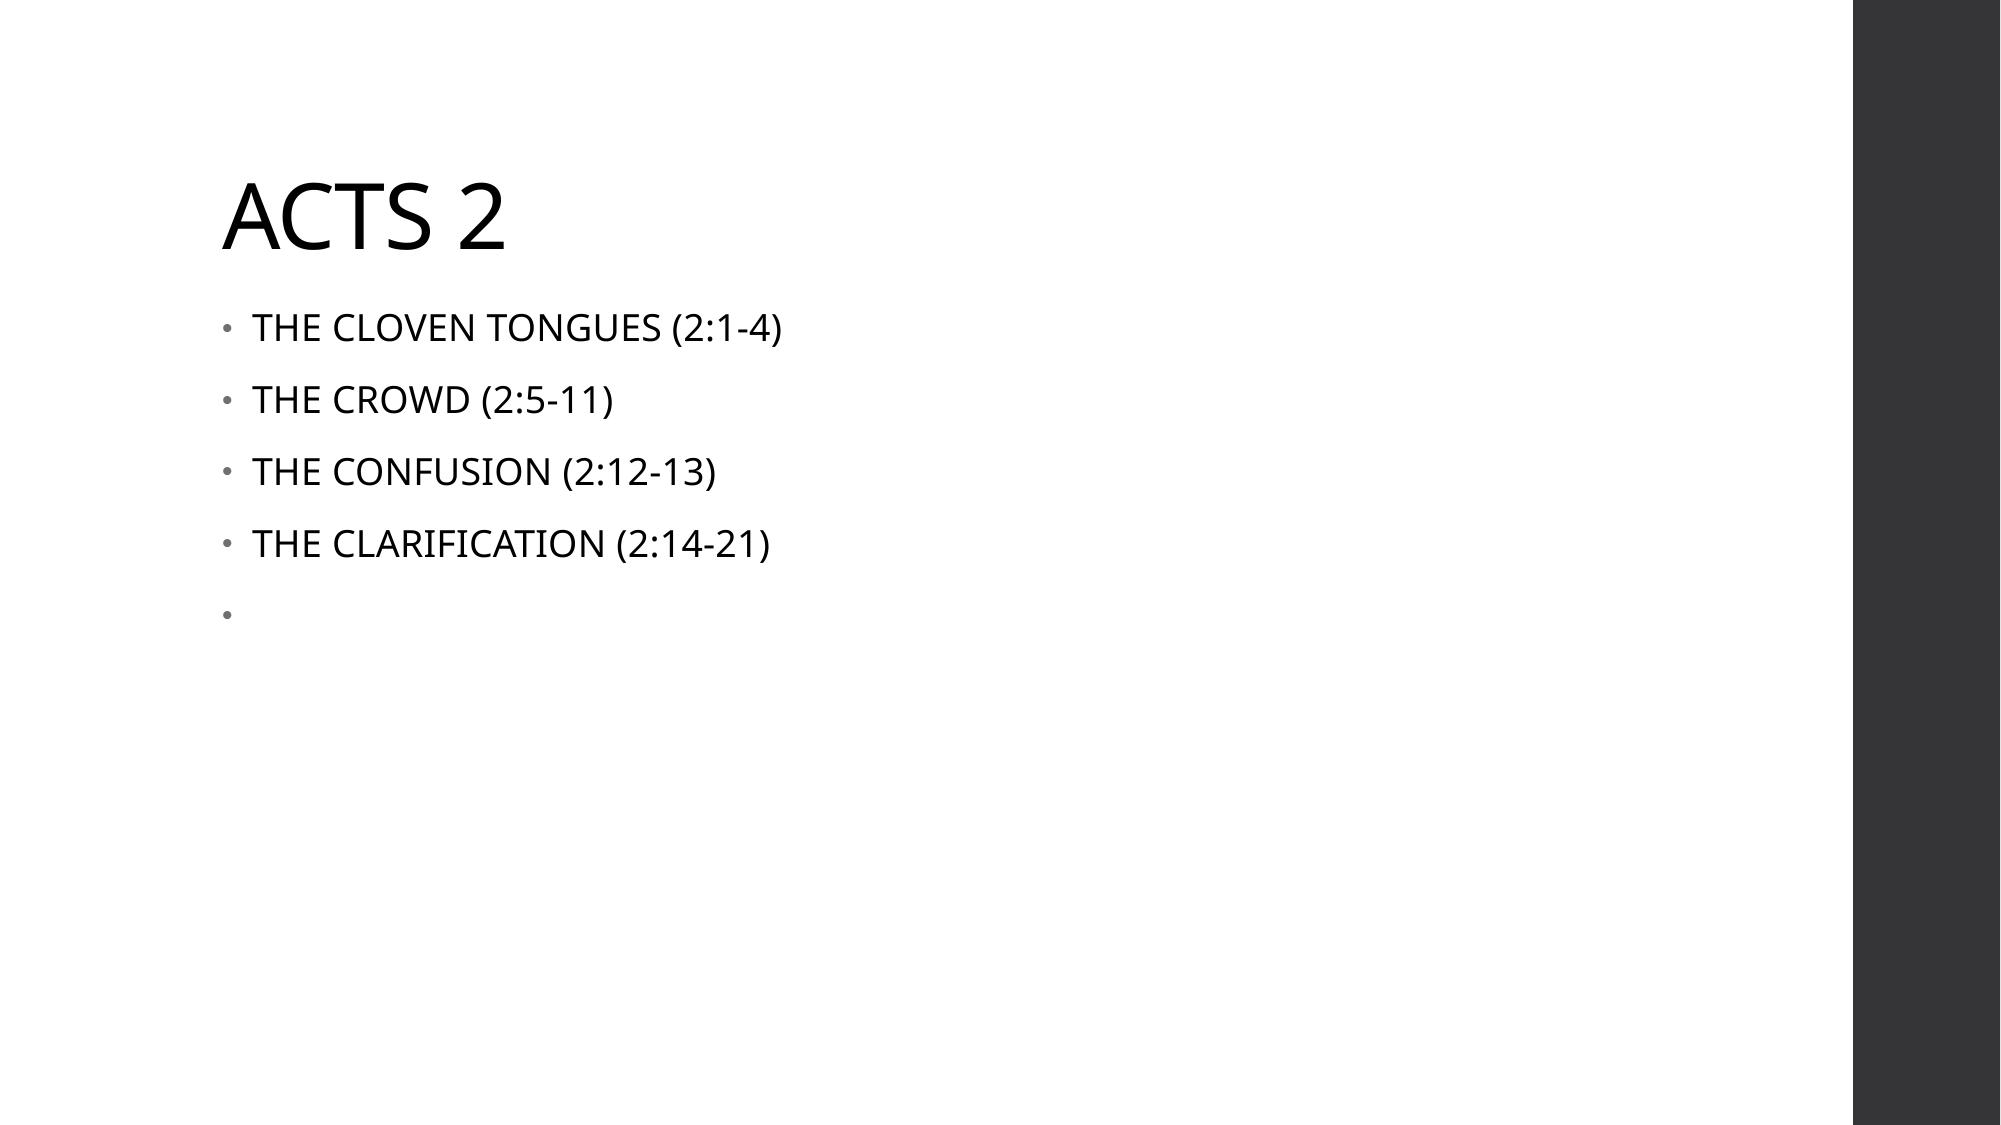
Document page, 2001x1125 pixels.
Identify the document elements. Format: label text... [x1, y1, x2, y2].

list THE CLOVEN TONGUES (2:1-4) THE CROWD (2:5-11) THE CONFUSION (2:12-13) THE CLARIFICATION (2:14-21) [206, 299, 1617, 1014]
title ACTS 2 [206, 60, 1797, 278]
